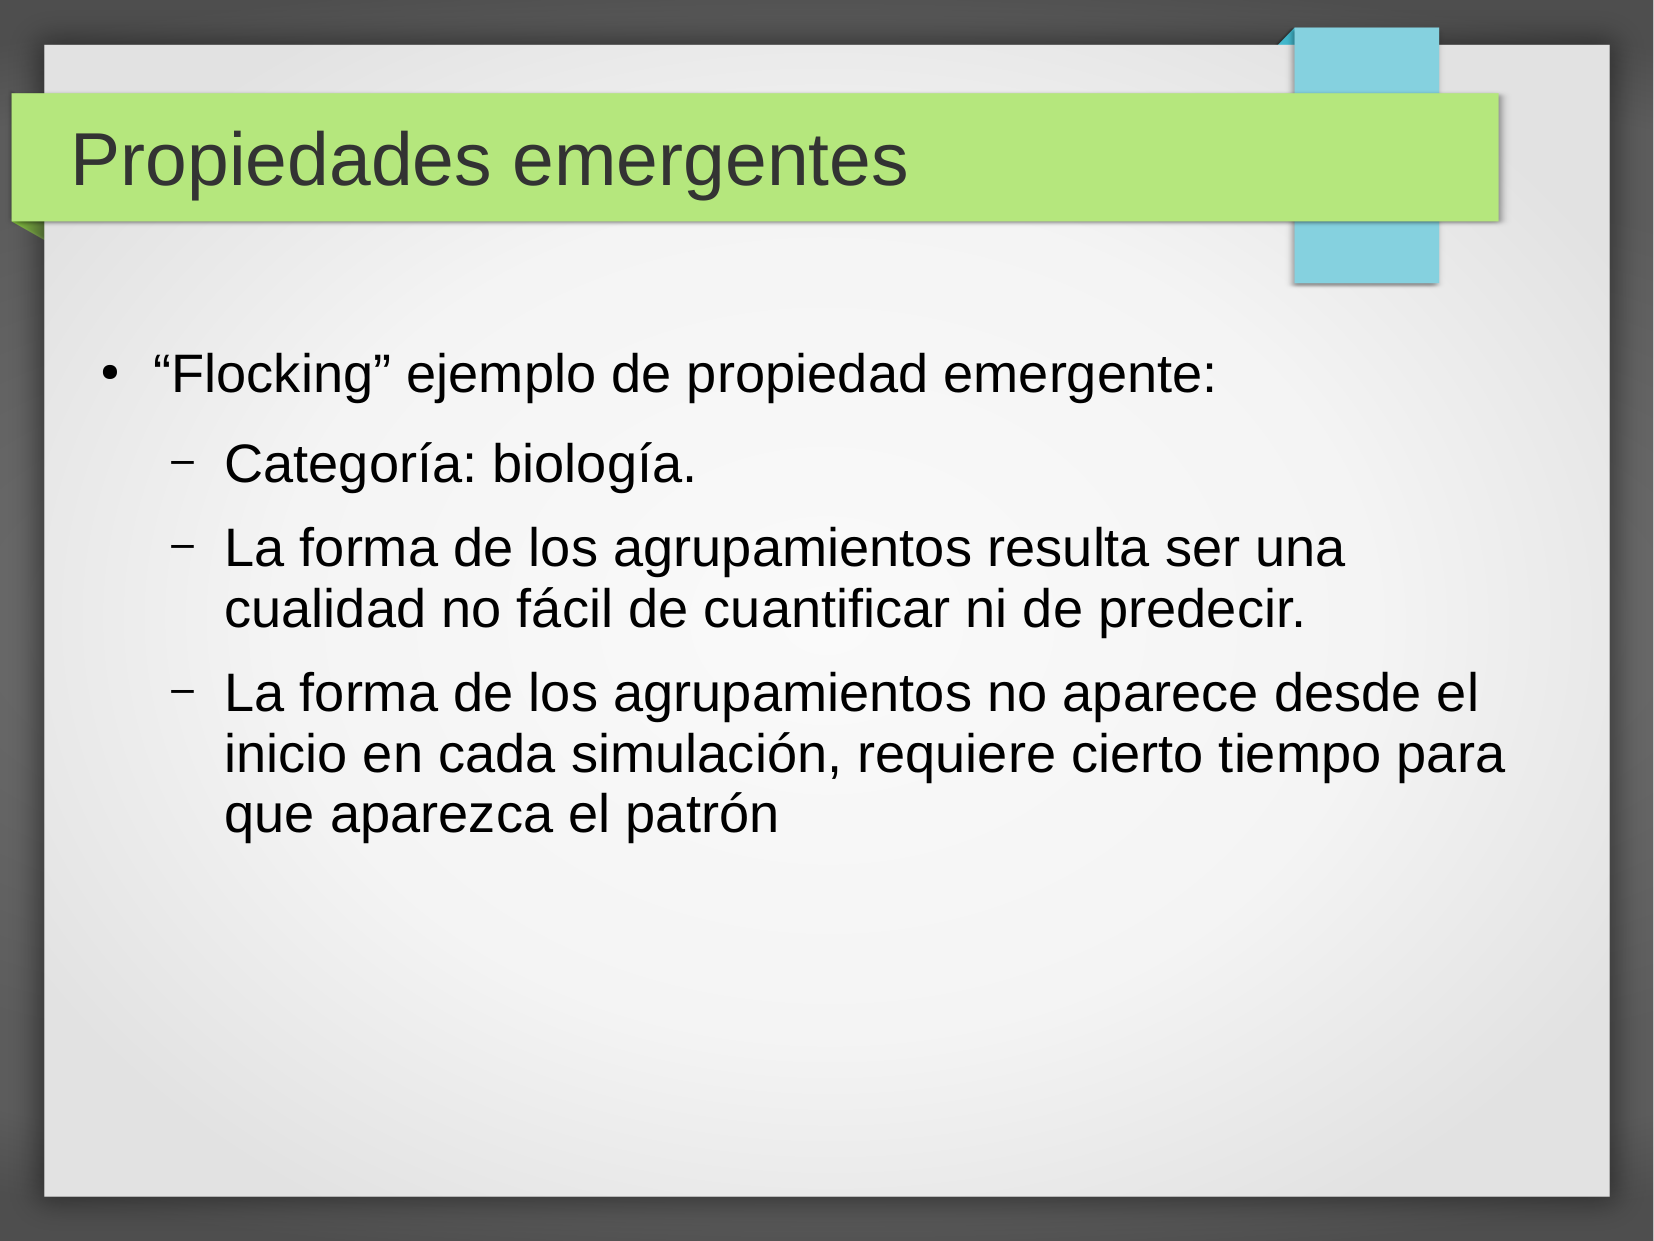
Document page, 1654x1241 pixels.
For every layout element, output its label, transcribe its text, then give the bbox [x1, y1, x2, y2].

picture [0, 0, 1654, 1241]
title Propiedades emergentes [70, 106, 1229, 213]
list “Flocking” ejemplo de propiedad emergente: Categoría: biología. La forma de los agrupamientos resulta ser una cualidad no fácil de cuantificar ni de predecir. La forma de los agrupamientos no aparece desde el inicio en cada simulación, requiere cierto tiempo para que aparezca el patrón [82, 343, 1538, 1063]
